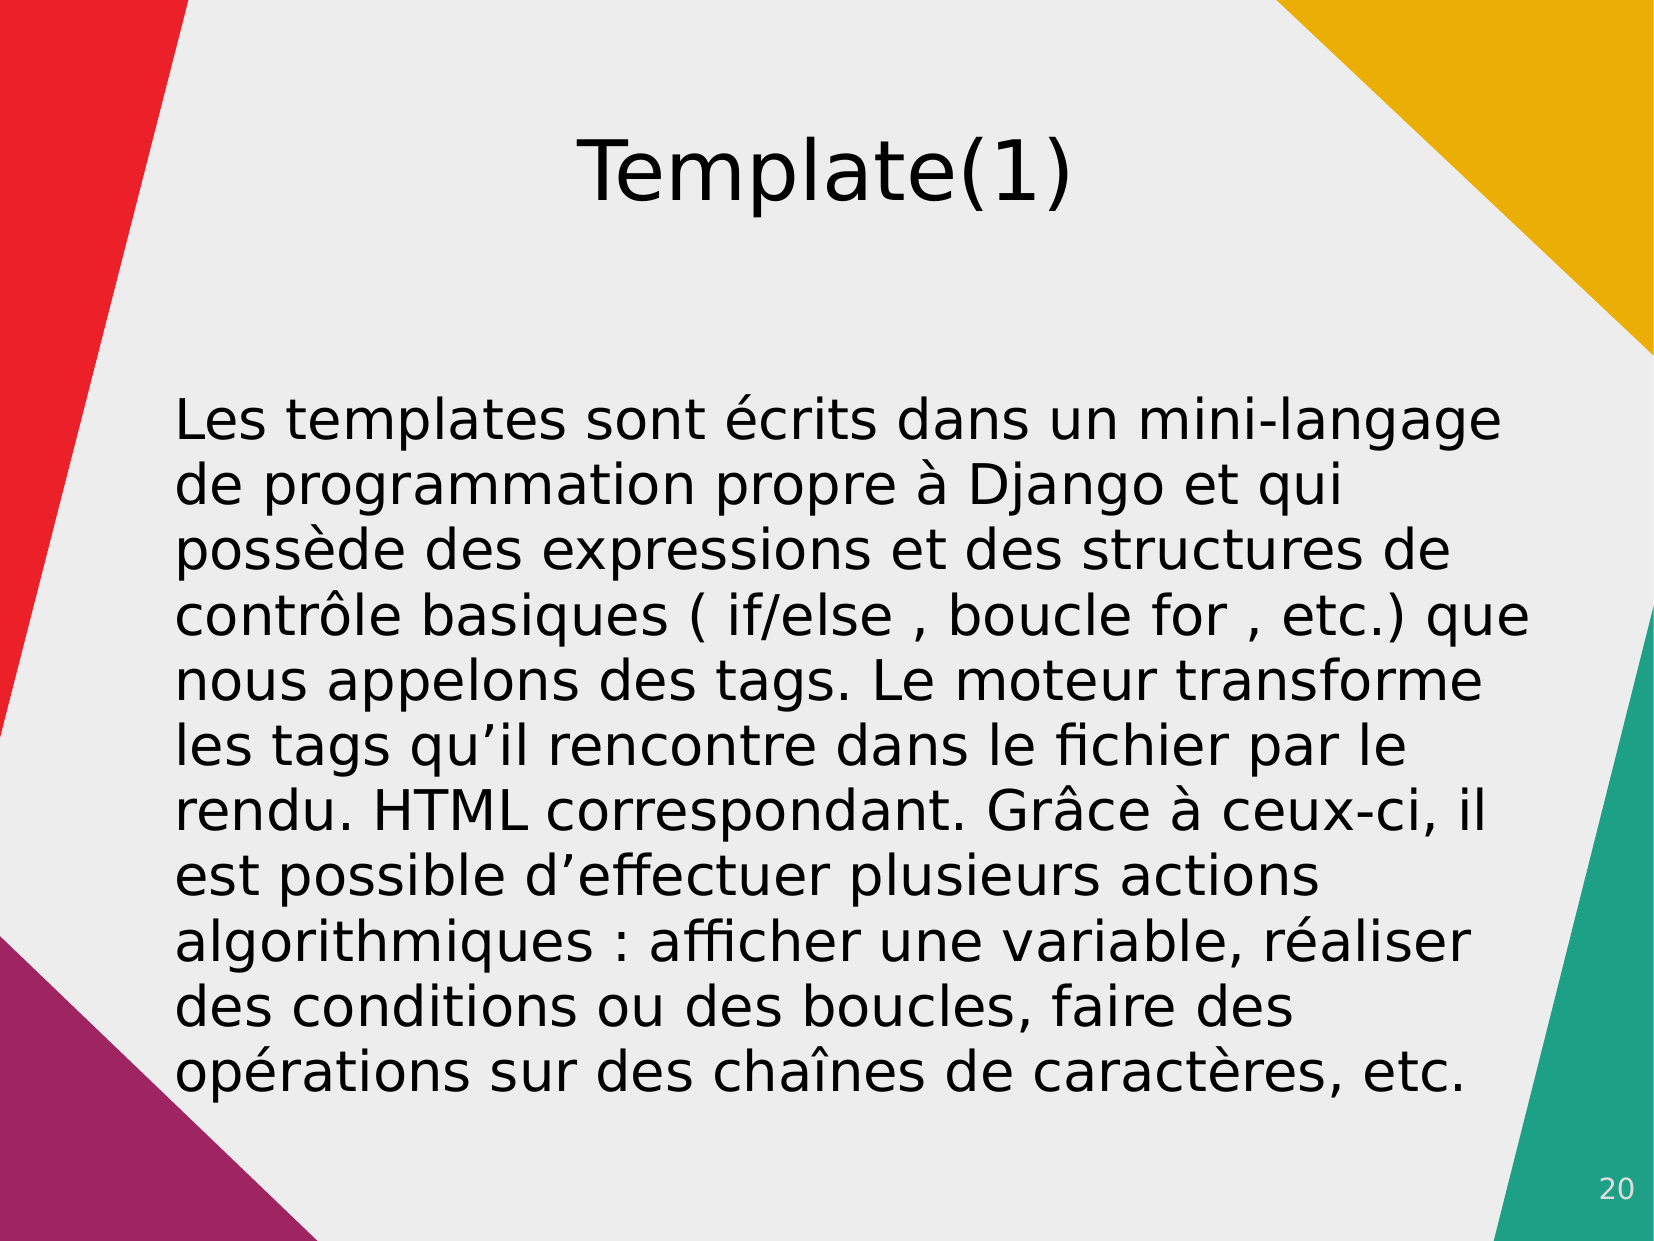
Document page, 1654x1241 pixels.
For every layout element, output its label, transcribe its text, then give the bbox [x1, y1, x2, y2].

title Template(1) [114, 73, 1539, 271]
list Les templates sont écrits dans un mini-langage de programmation propre à Django et qui possède des expressions et des structures de contrôle basiques ( if/else , boucle for , etc.) que nous appelons des tags. Le moteur transforme les tags qu’il rencontre dans le fichier par le rendu. HTML correspondant. Grâce à ceux-ci, il est possible d’effectuer plusieurs actions algorithmiques : aﬃcher une variable, réaliser des conditions ou des boucles, faire des opérations sur des chaînes de caractères, etc. [114, 302, 1539, 1158]
